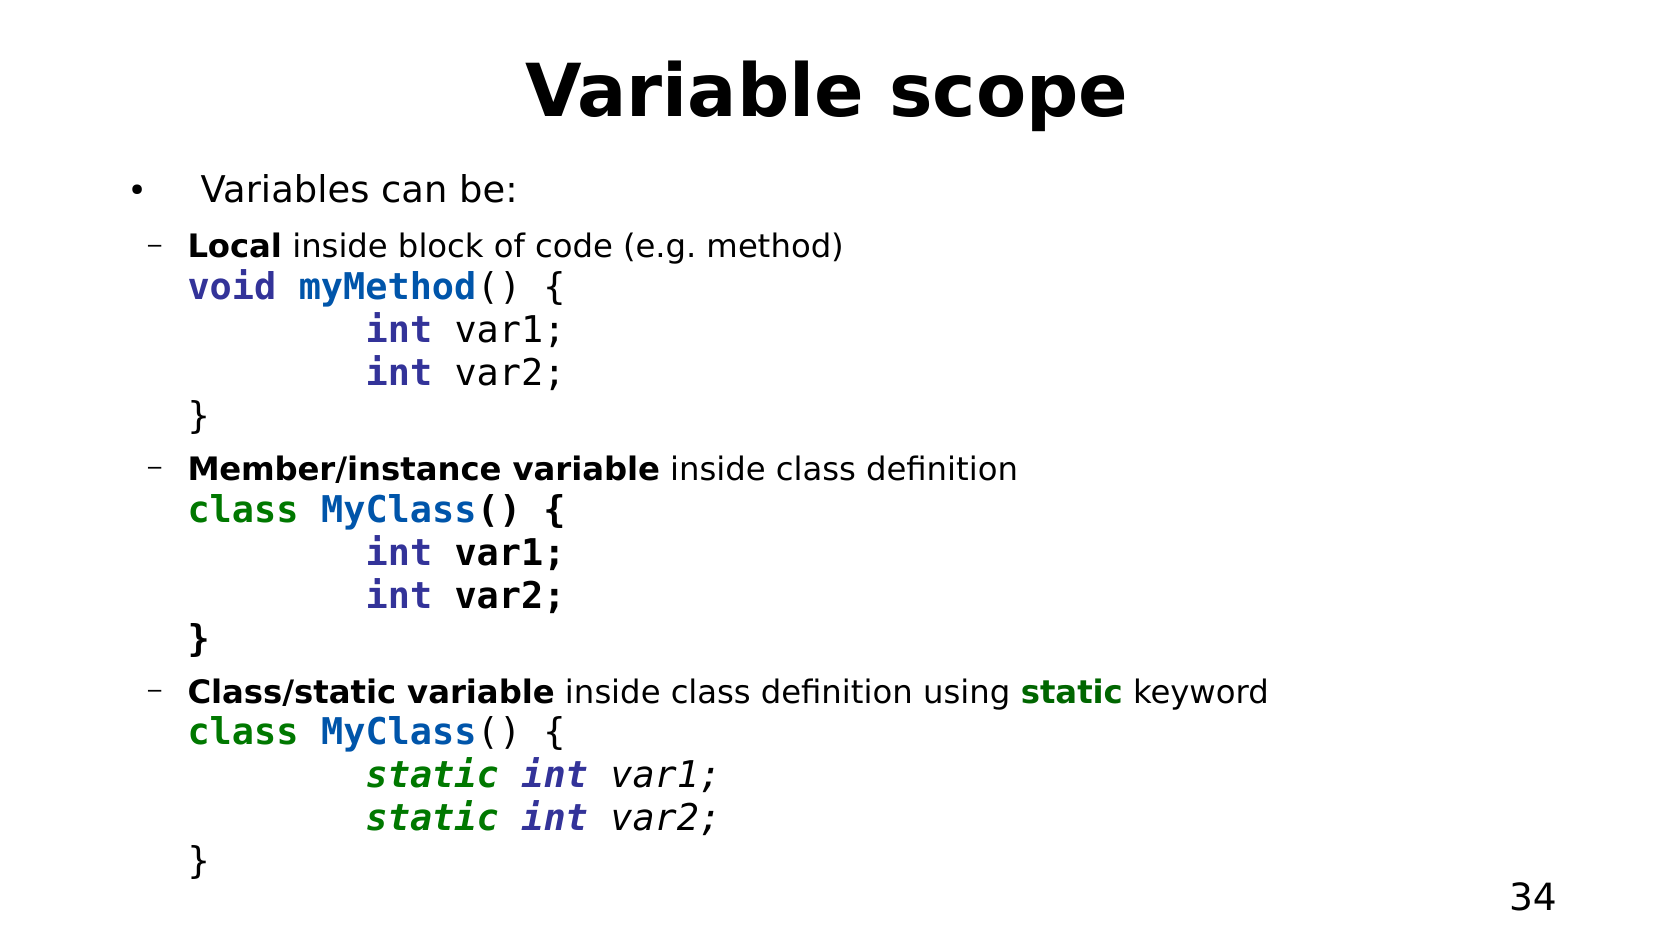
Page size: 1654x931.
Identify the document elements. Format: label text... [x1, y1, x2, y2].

list Variables can be: Local inside block of code (e.g. method) void myMethod() { int var1; int var2; } Member/instance variable inside class definition class MyClass() { int var1; int var2; } Class/static variable inside class definition using static keyword class MyClass() { static int var1; static int var2; } [82, 168, 1538, 889]
title Variable scope [82, 37, 1571, 147]
